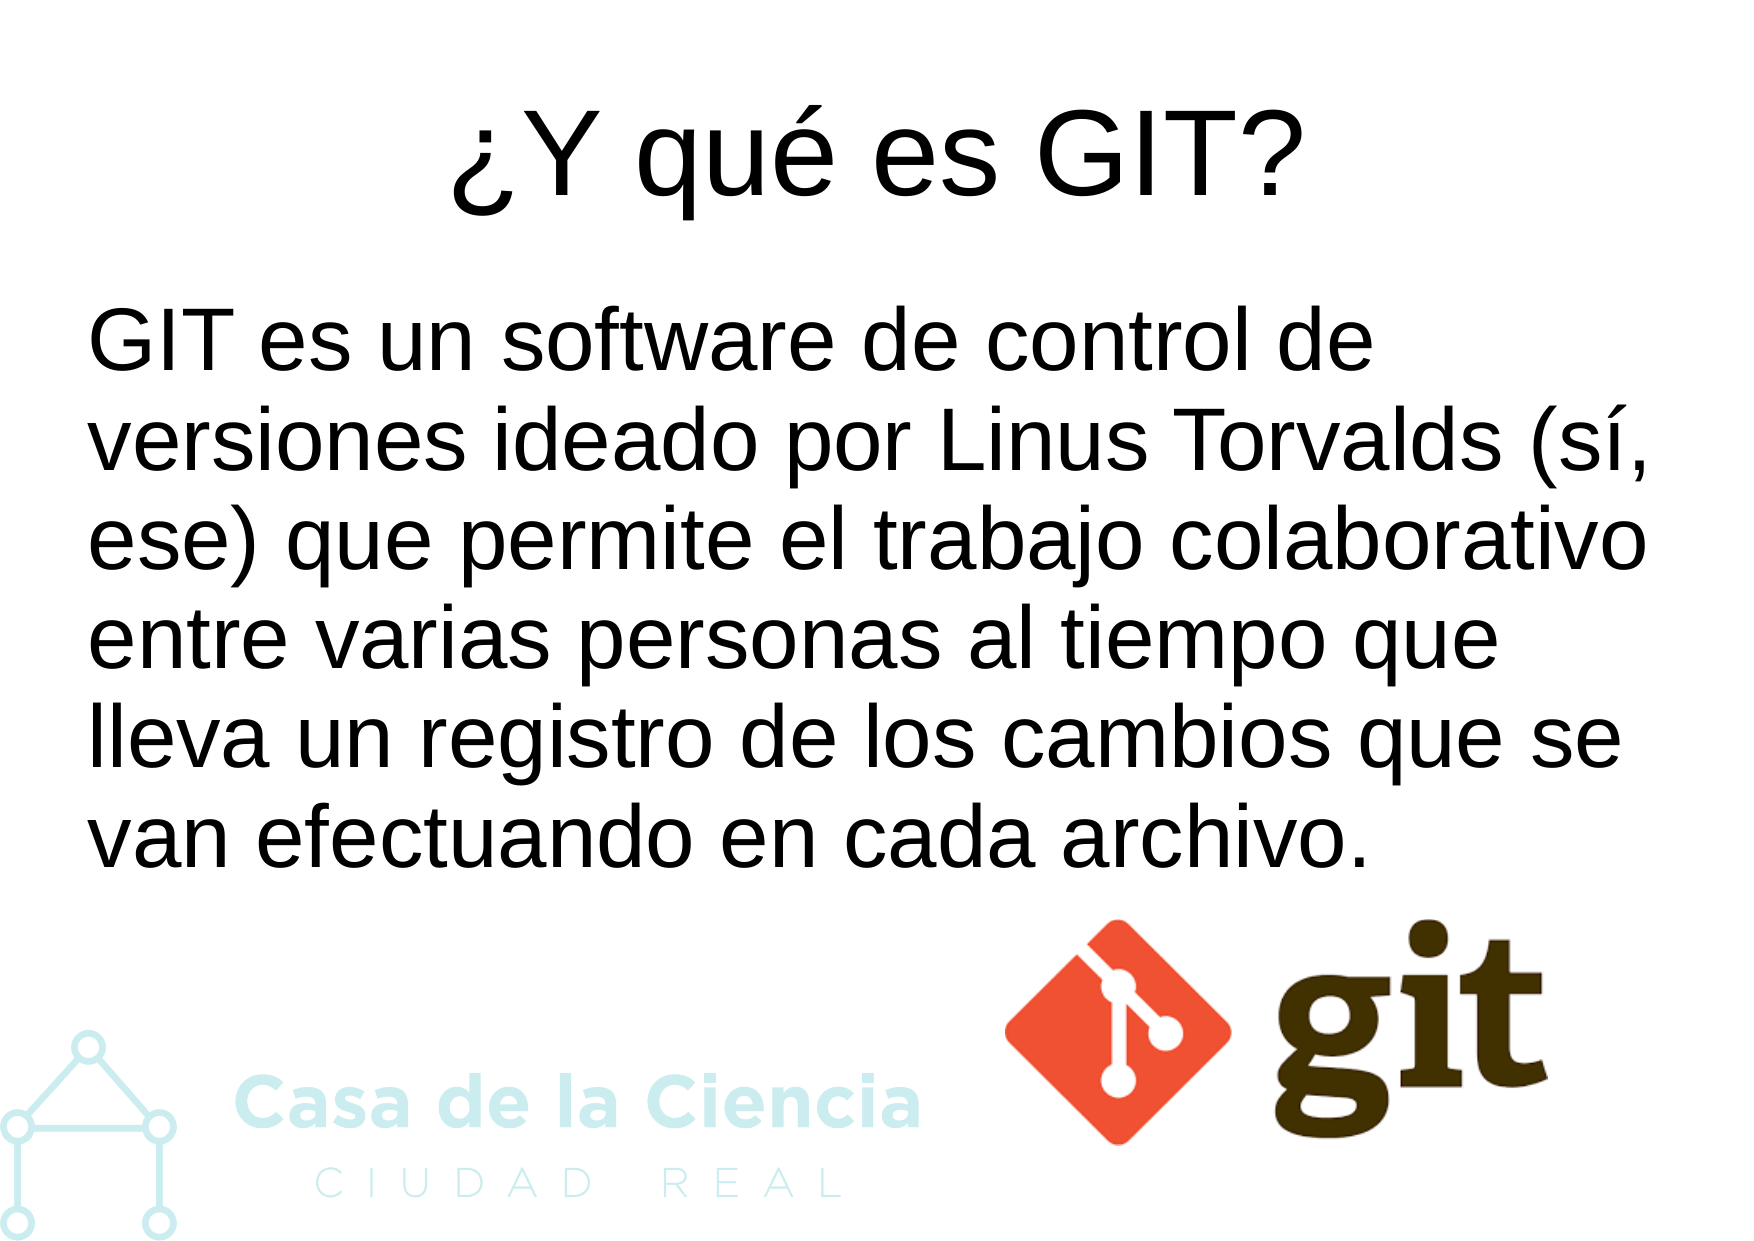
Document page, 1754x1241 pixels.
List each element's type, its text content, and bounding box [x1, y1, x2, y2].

title ¿Y qué es GIT? [87, 49, 1667, 257]
list GIT es un software de control de versiones ideado por Linus Torvalds (sí, ese) que permite el trabajo colaborativo entre varias personas al tiempo que lleva un registro de los cambios que se van efectuando en cada archivo. [87, 290, 1667, 1010]
picture [1005, 919, 1548, 1146]
